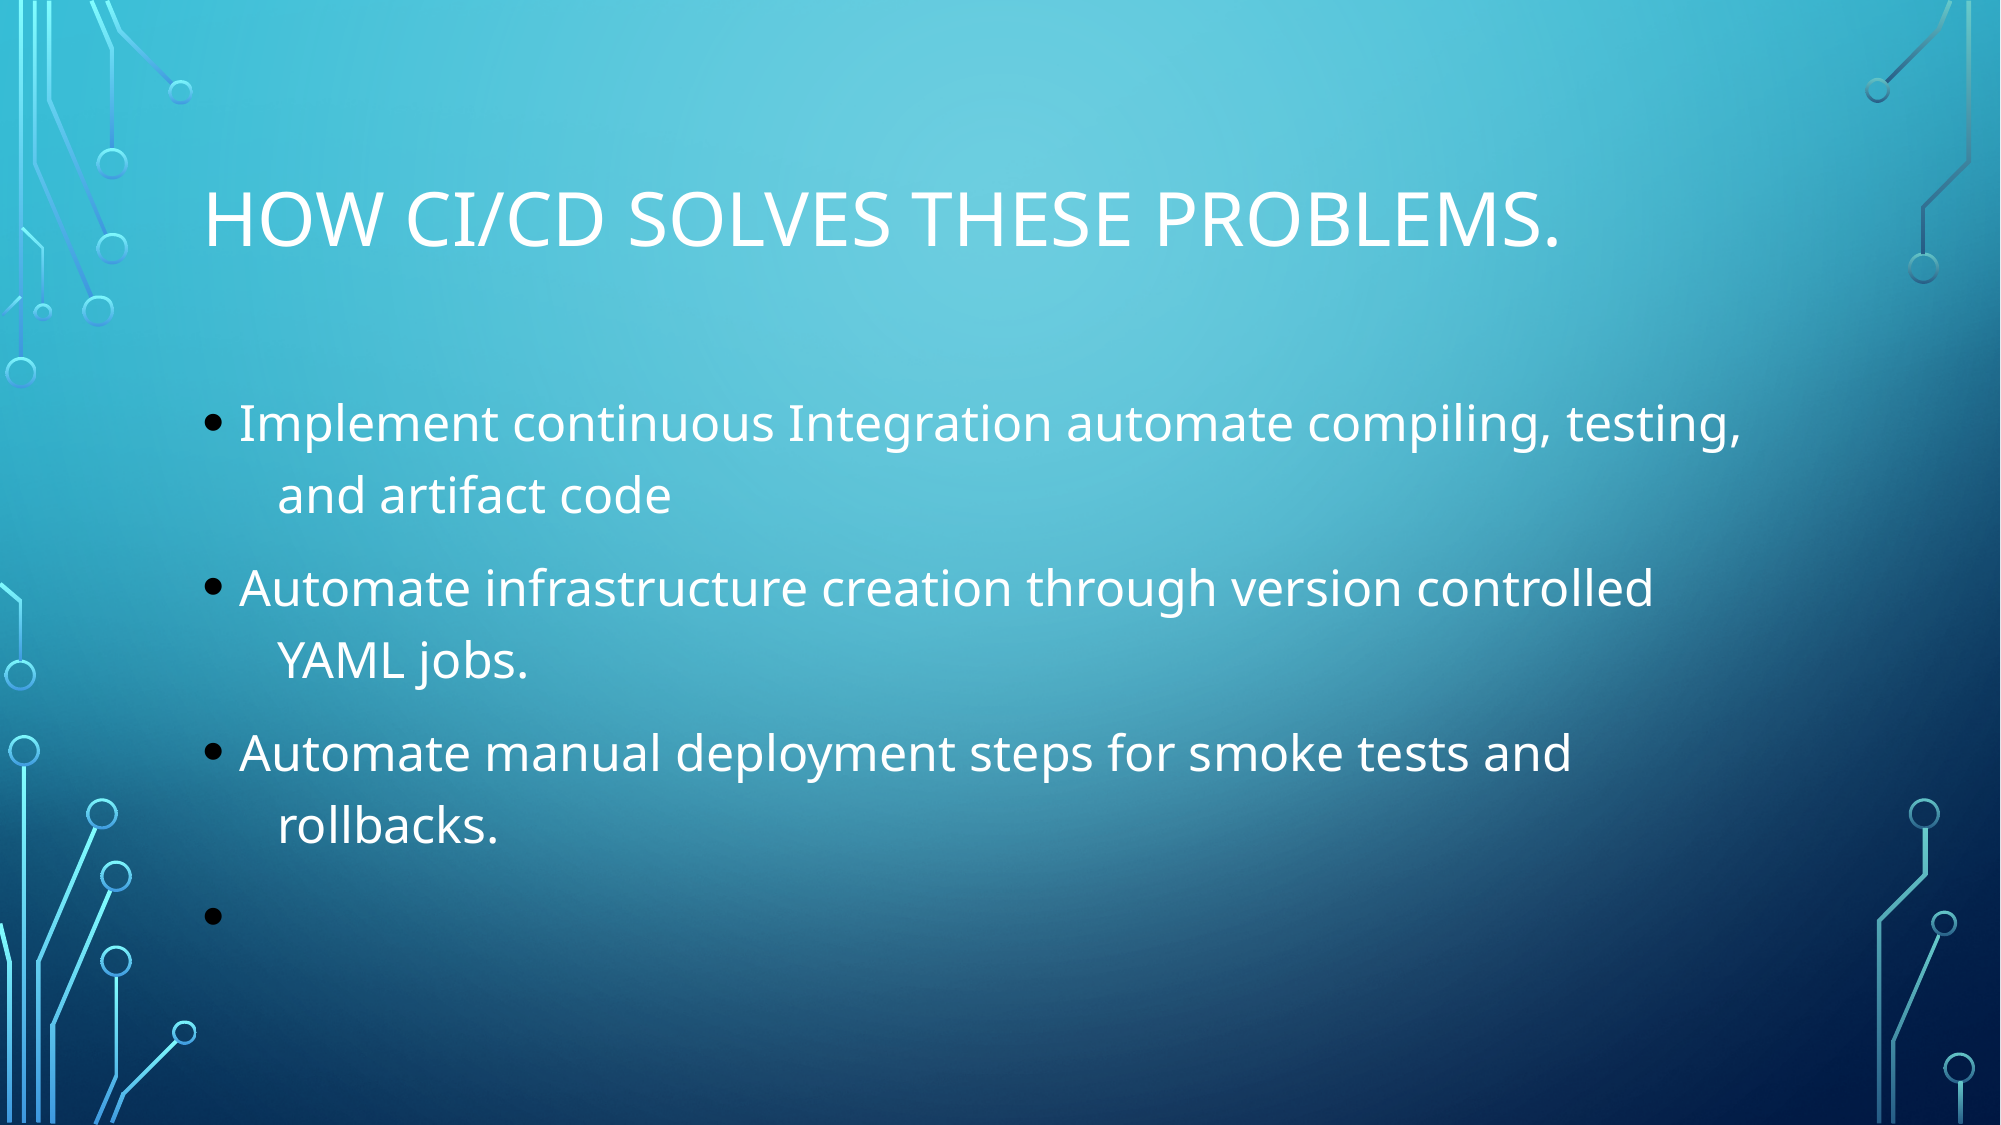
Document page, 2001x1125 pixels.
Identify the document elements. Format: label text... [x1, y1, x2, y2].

list Implement continuous Integration automate compiling, testing, and artifact code Automate infrastructure creation through version controlled YAML jobs. Automate manual deployment steps for smoke tests and rollbacks. [187, 371, 1813, 953]
title How ci/cd solves these problems. [187, 101, 1813, 344]
